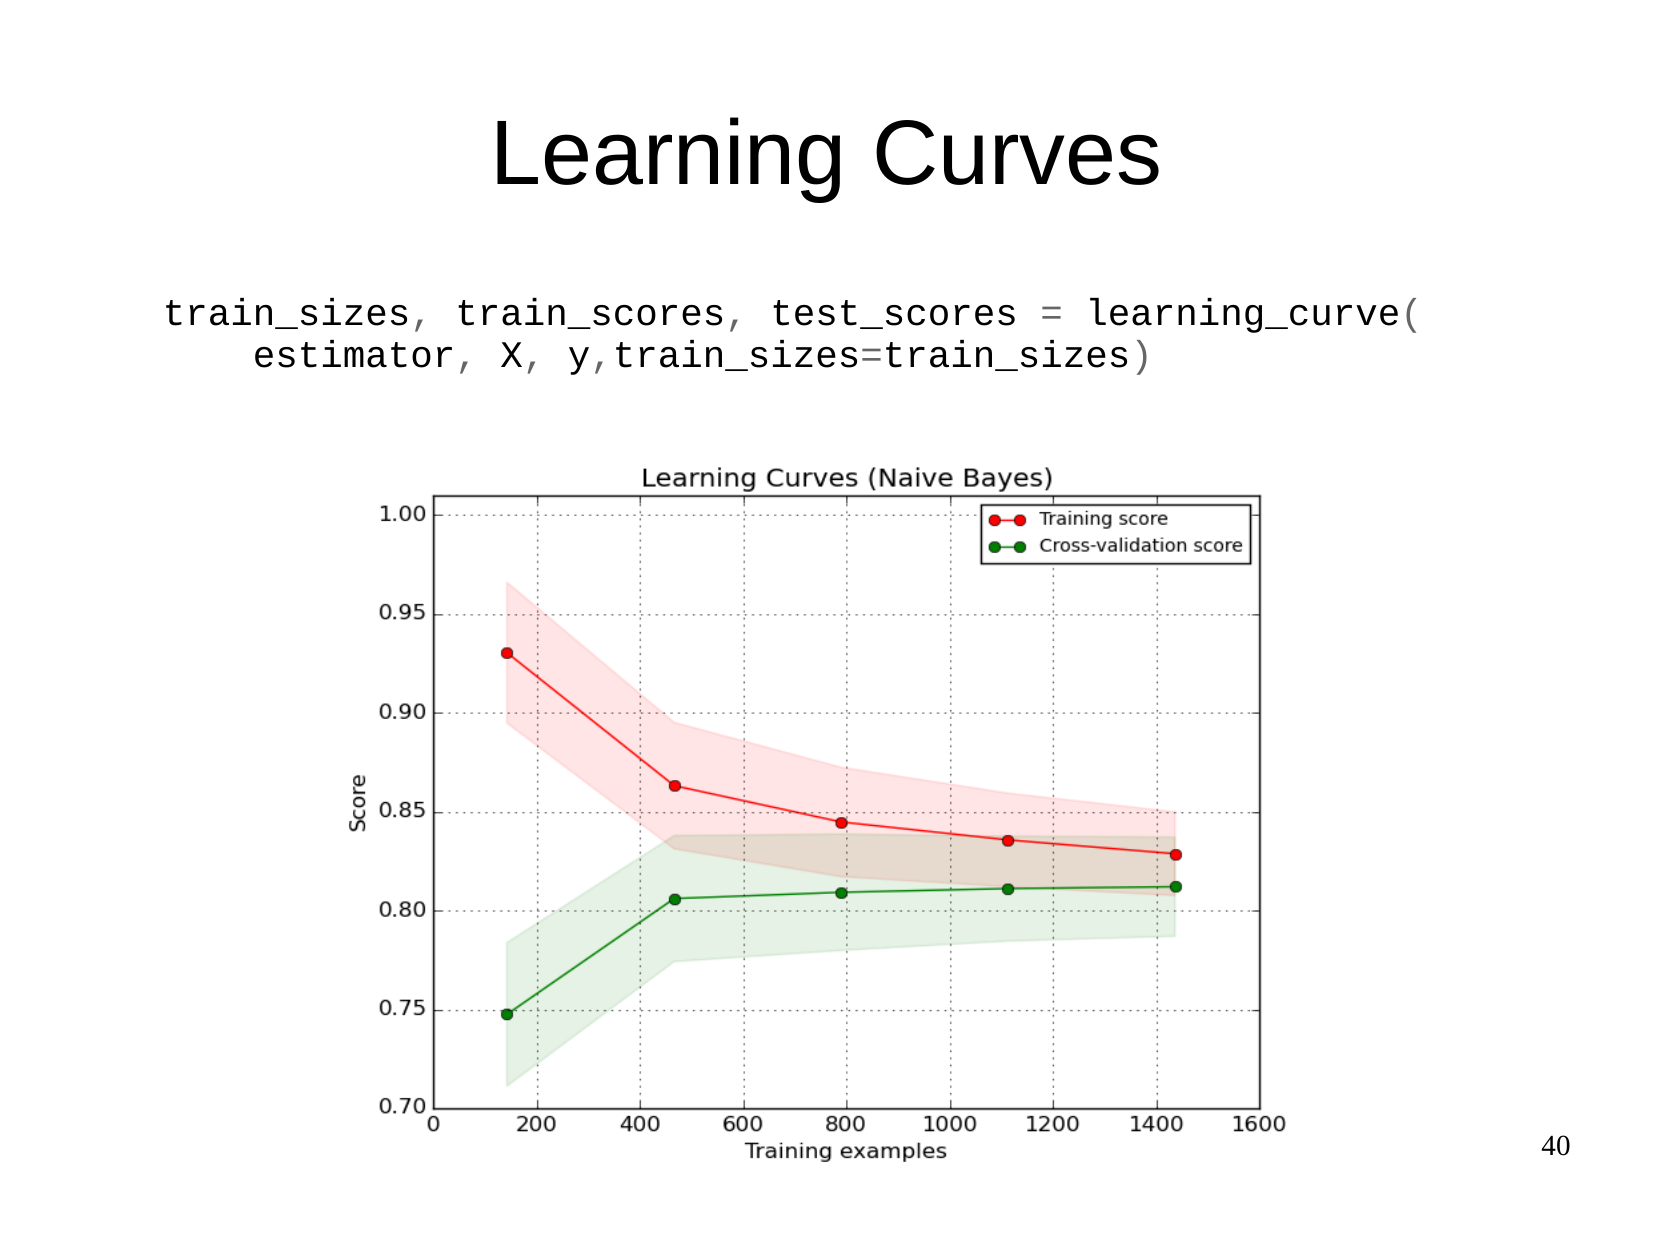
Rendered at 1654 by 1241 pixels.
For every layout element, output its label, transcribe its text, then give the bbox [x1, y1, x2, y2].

title Learning Curves [82, 49, 1571, 257]
picture [300, 419, 1366, 1186]
text_box train_sizes, train_scores, test_scores = learning_curve( estimator, X, y,train_sizes=train_sizes) [162, 293, 1561, 380]
